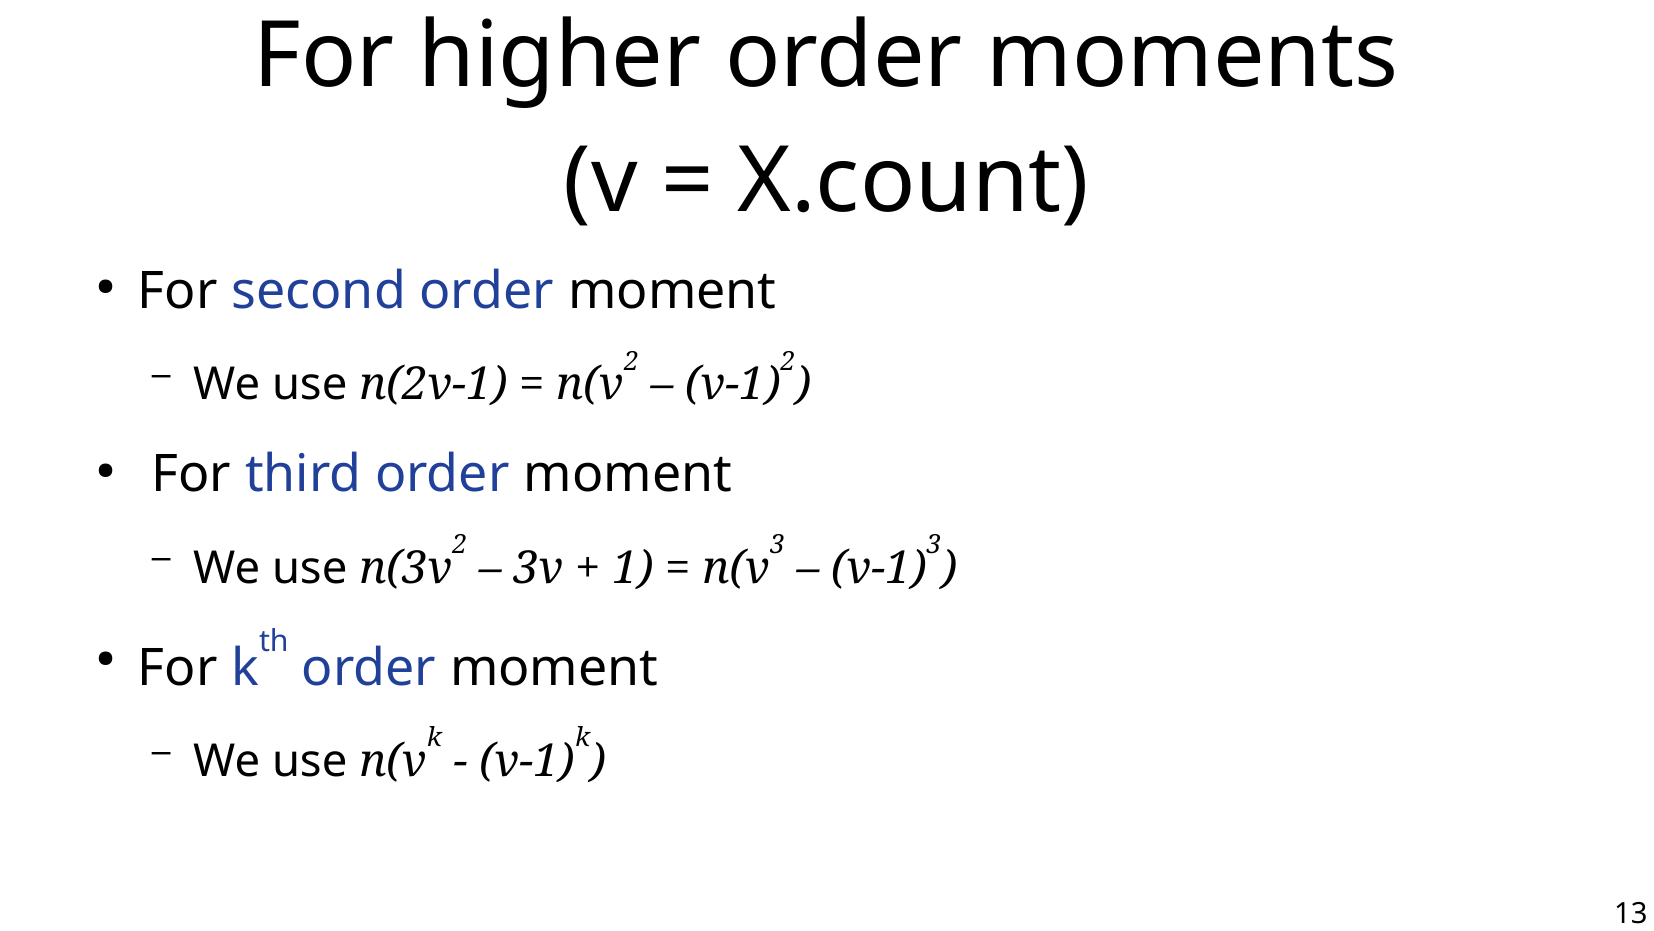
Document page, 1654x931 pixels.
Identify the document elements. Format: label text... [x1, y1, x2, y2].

list For second order moment We use n(2v-1) = n(v2 – (v-1)2) For third order moment We use n(3v2 – 3v + 1) = n(v3 – (v-1)3) For kth order moment We use n(vk - (v-1)k) [82, 253, 1571, 793]
title For higher order moments (v = X.count) [82, 1, 1571, 226]
